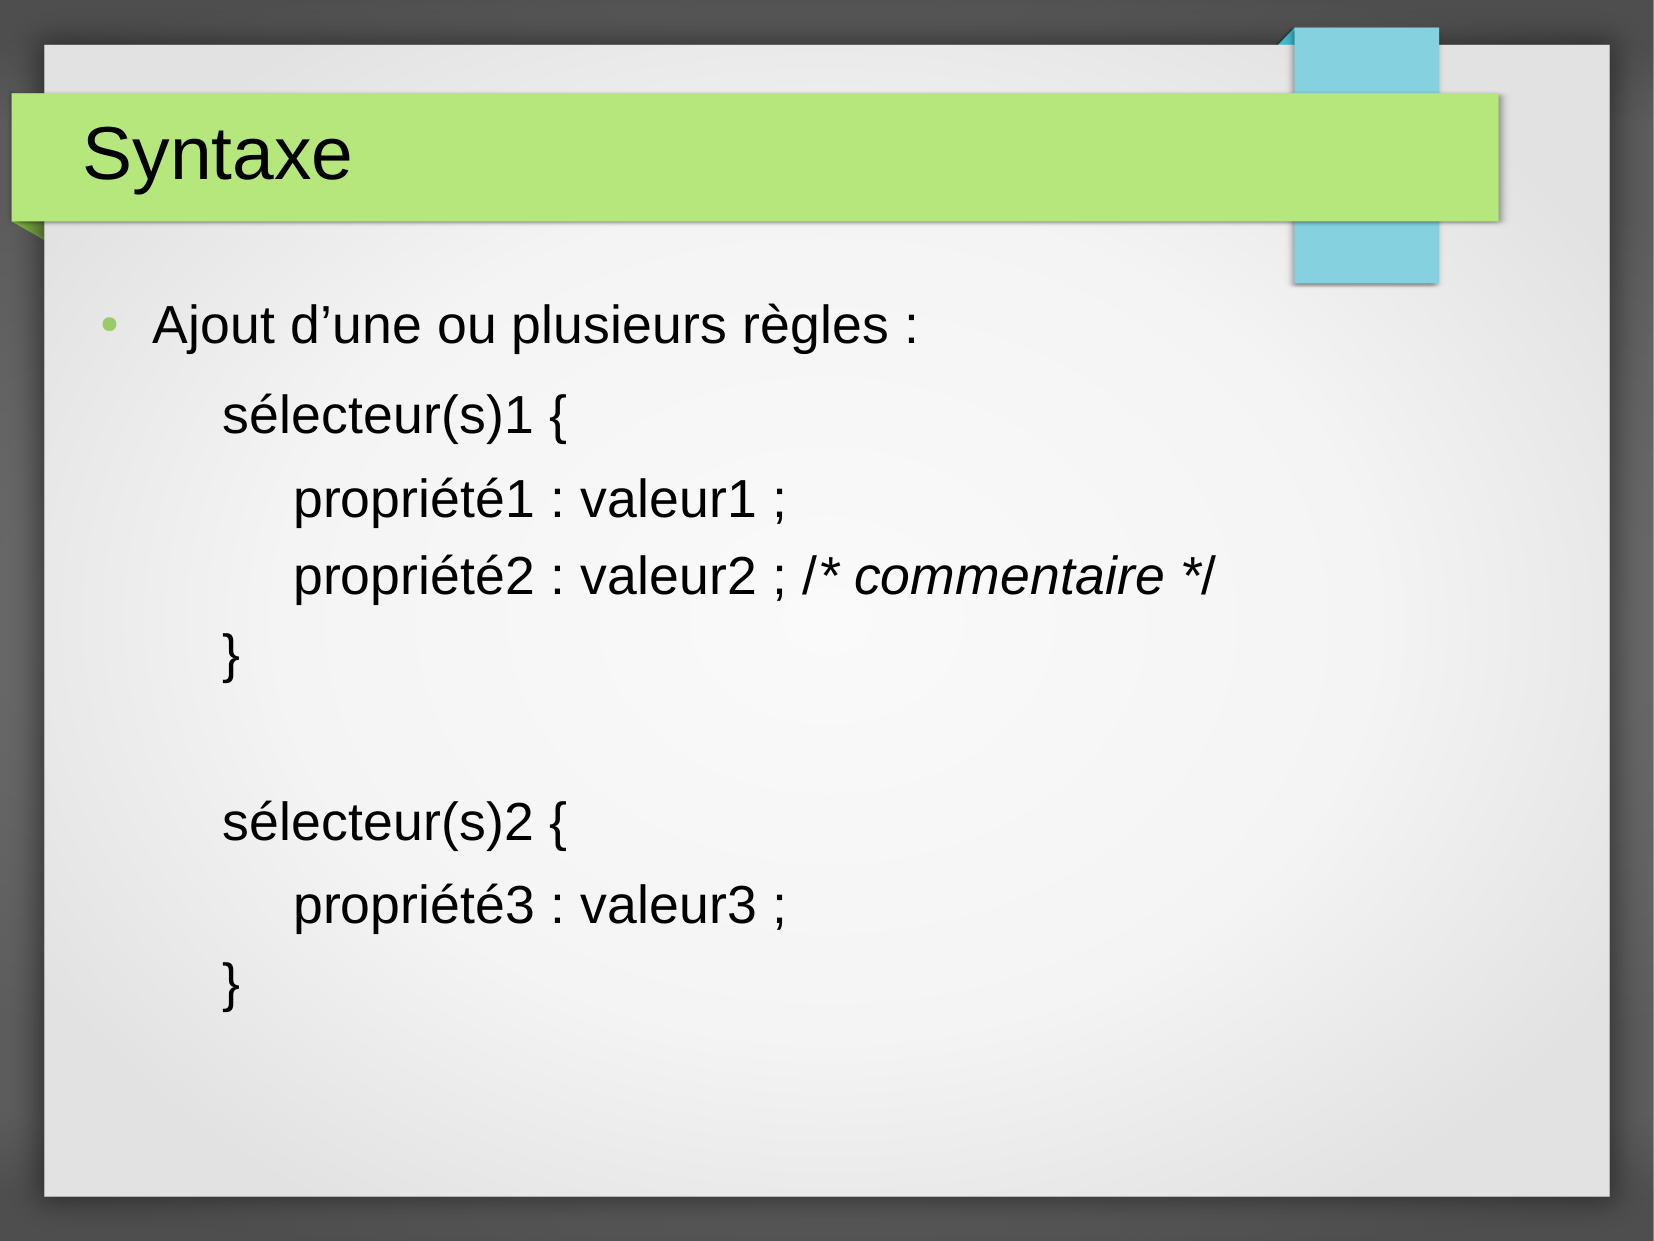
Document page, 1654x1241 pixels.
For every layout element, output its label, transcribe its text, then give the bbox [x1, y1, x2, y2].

picture [0, 0, 1654, 1241]
title Syntaxe [82, 94, 1264, 213]
list Ajout d’une ou plusieurs règles : sélecteur(s)1 { propriété1 : valeur1 ; propriété2 : valeur2 ; /* commentaire */ } sélecteur(s)2 { propriété3 : valeur3 ; } [82, 295, 1571, 1015]
